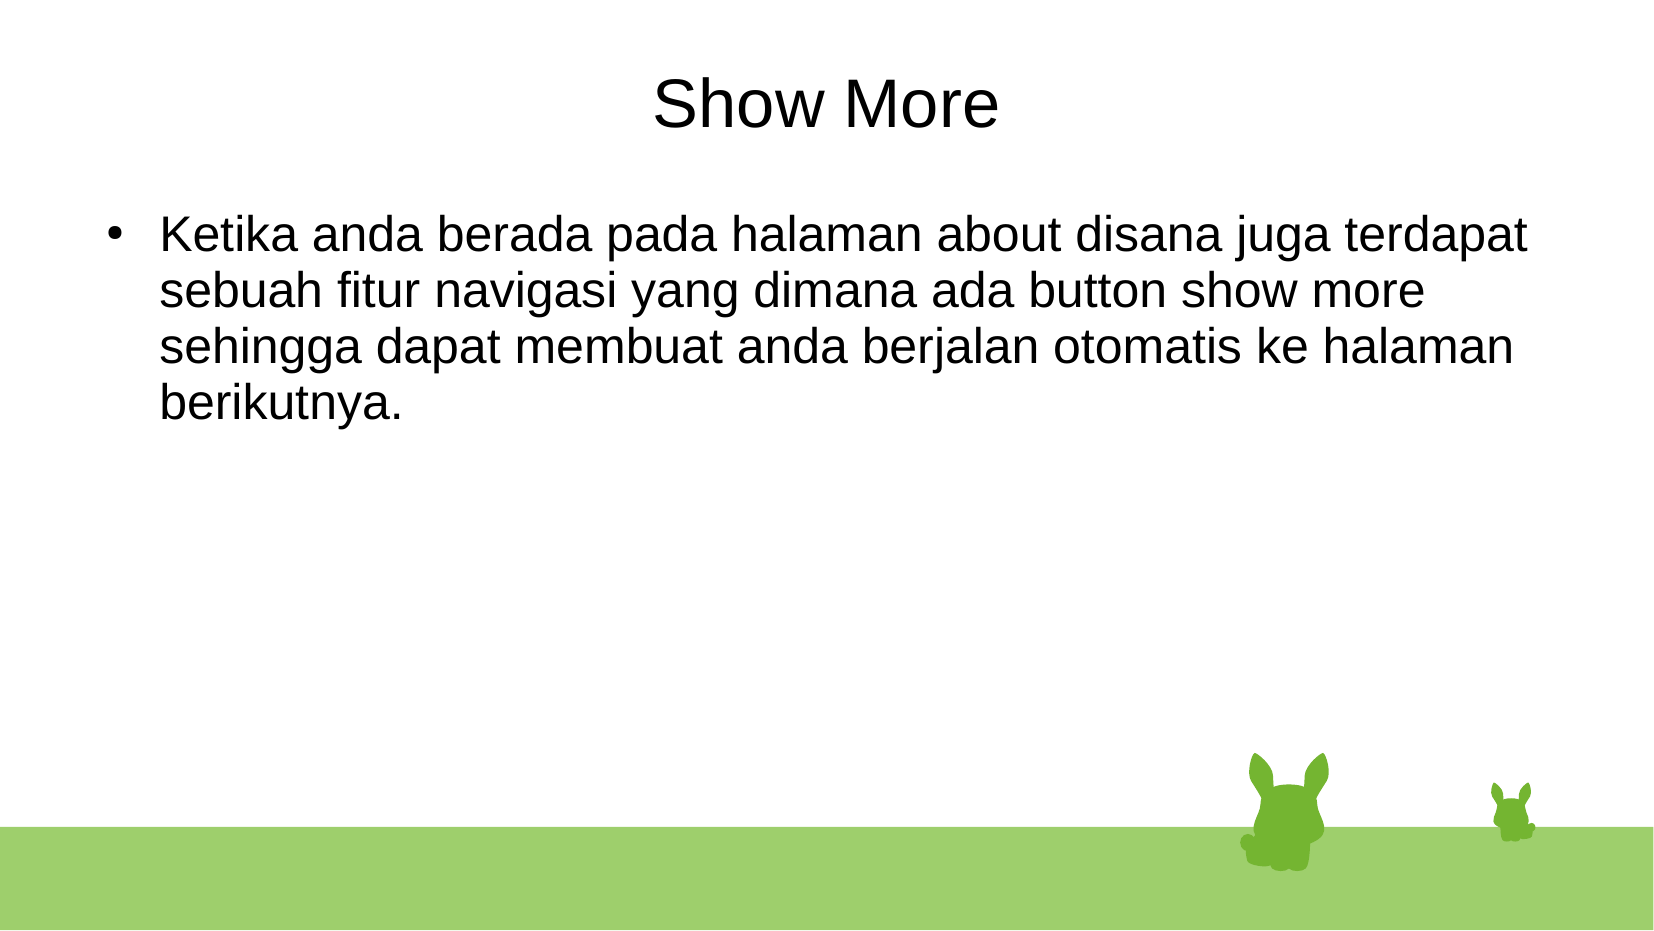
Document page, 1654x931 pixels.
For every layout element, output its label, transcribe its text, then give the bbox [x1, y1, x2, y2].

list Ketika anda berada pada halaman about disana juga terdapat sebuah fitur navigasi yang dimana ada button show more sehingga dapat membuat anda berjalan otomatis ke halaman berikutnya. [88, 206, 1565, 739]
title Show More [88, 29, 1565, 178]
